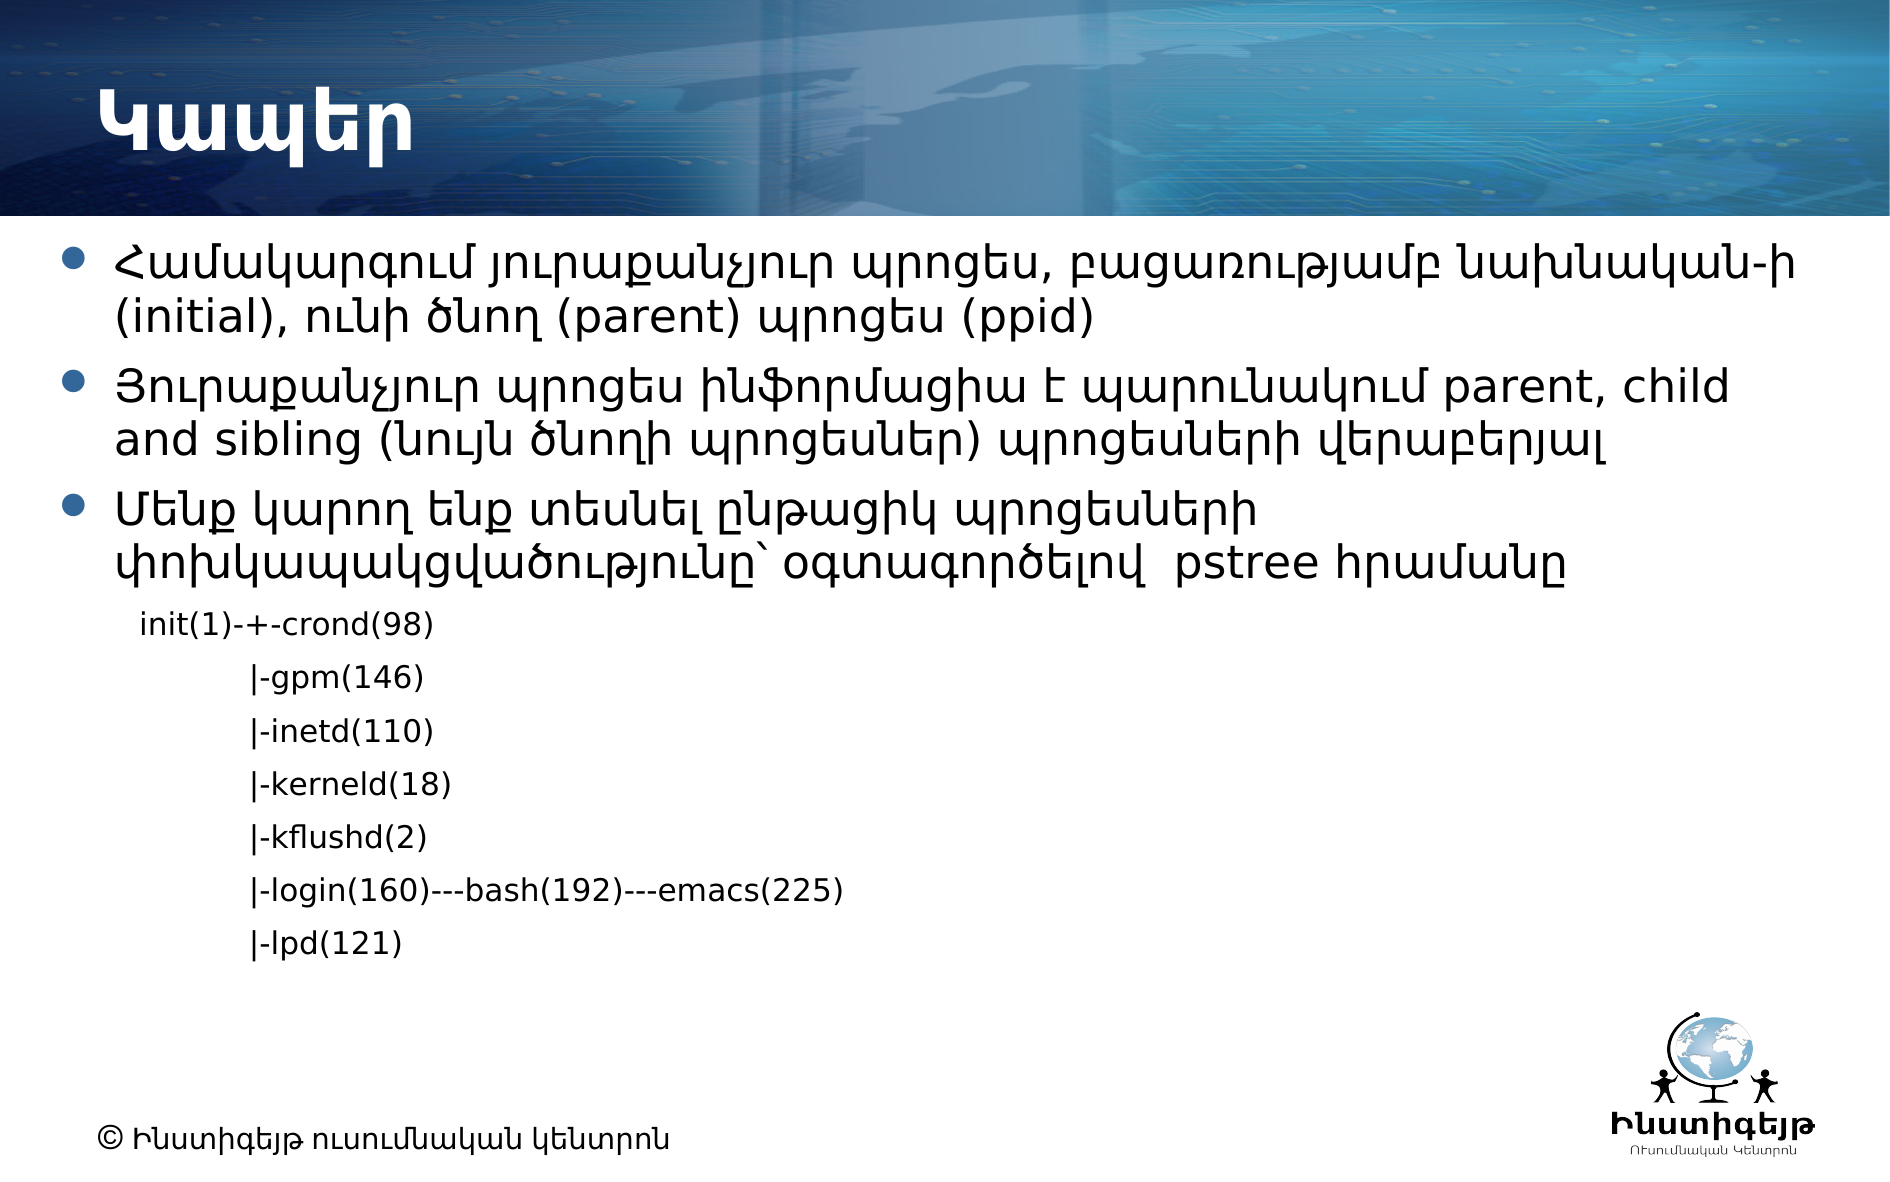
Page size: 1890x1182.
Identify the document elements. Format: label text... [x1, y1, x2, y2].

picture [0, 0, 1890, 216]
list Համակարգում յուրաքանչյուր պրոցես, բացառությամբ նախնական-ի (initial), ունի ծնող (parent) պրոցես (ppid) Յուրաքանչյուր պրոցես ինֆորմացիա է պարունակում parent, child and sibling (նույն ծնողի պրոցեսներ) պրոցեսների վերաբերյալ Մենք կարող ենք տեսնել ընթացիկ պրոցեսների փոխկապակցվածությունը՝ օգտագործելով pstree հրամանը init(1)-+-crond(98) |-gpm(146) |-inetd(110) |-kerneld(18) |-kflushd(2) |-login(160)---bash(192)---emacs(225) |-lpd(121) [59, 236, 1831, 1016]
picture [1612, 1016, 1815, 1157]
title Կապեր [94, 47, 1793, 217]
